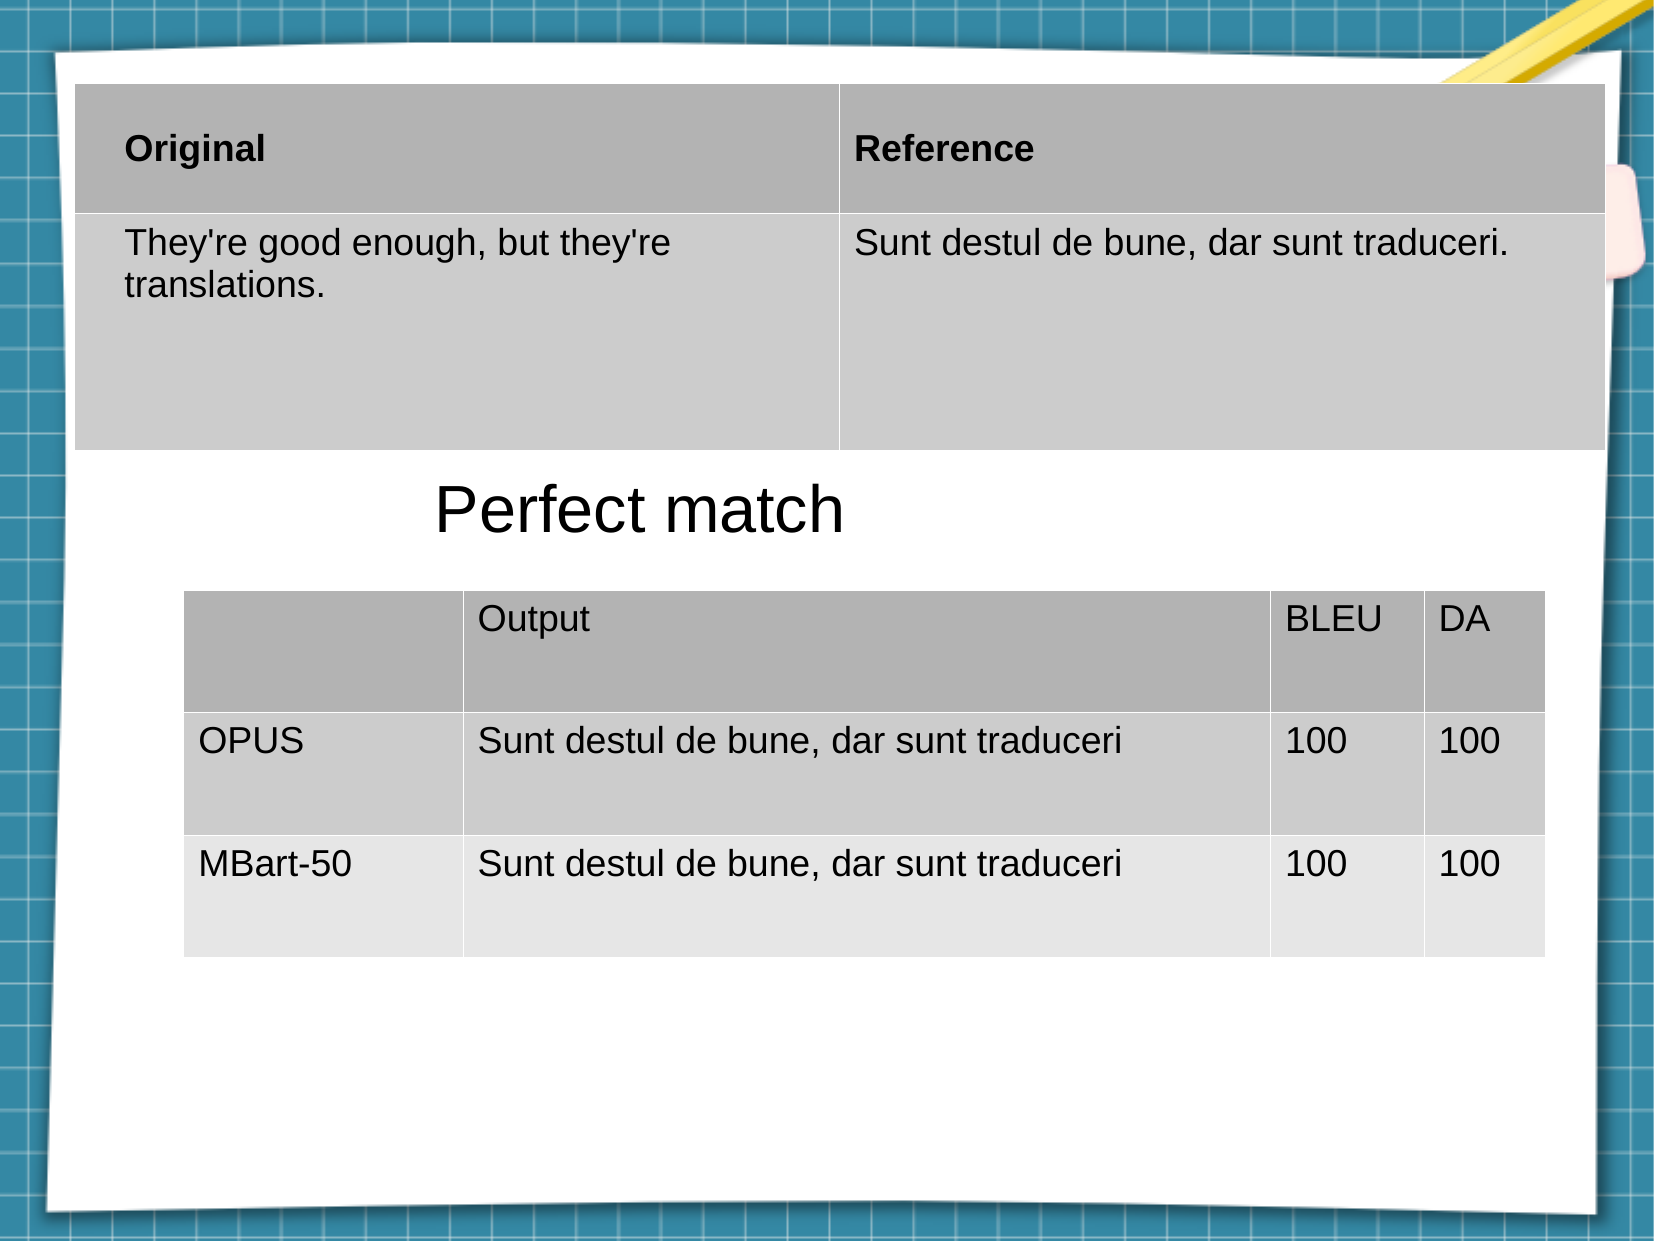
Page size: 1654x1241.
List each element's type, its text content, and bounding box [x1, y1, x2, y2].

text_box Perfect match [420, 465, 1456, 555]
table_cell 100 [1425, 836, 1545, 957]
table_cell Sunt destul de bune, dar sunt traduceri [464, 836, 1270, 957]
table_cell 100 [1271, 713, 1424, 835]
table_header Reference [840, 84, 1605, 213]
table_header [184, 591, 463, 712]
table_cell They're good enough, but they're translations. [75, 214, 839, 450]
table_header DA [1425, 591, 1545, 712]
table_header Original [75, 84, 839, 213]
table_cell Sunt destul de bune, dar sunt traduceri. [840, 214, 1605, 450]
table_cell 100 [1271, 836, 1424, 957]
table_header Output [464, 591, 1270, 712]
table_header BLEU [1271, 591, 1424, 712]
table_cell MBart-50 [184, 836, 463, 957]
table_cell OPUS [184, 713, 463, 835]
picture [0, 0, 1654, 1241]
table_cell Sunt destul de bune, dar sunt traduceri [464, 713, 1270, 835]
table_cell 100 [1425, 713, 1545, 835]
